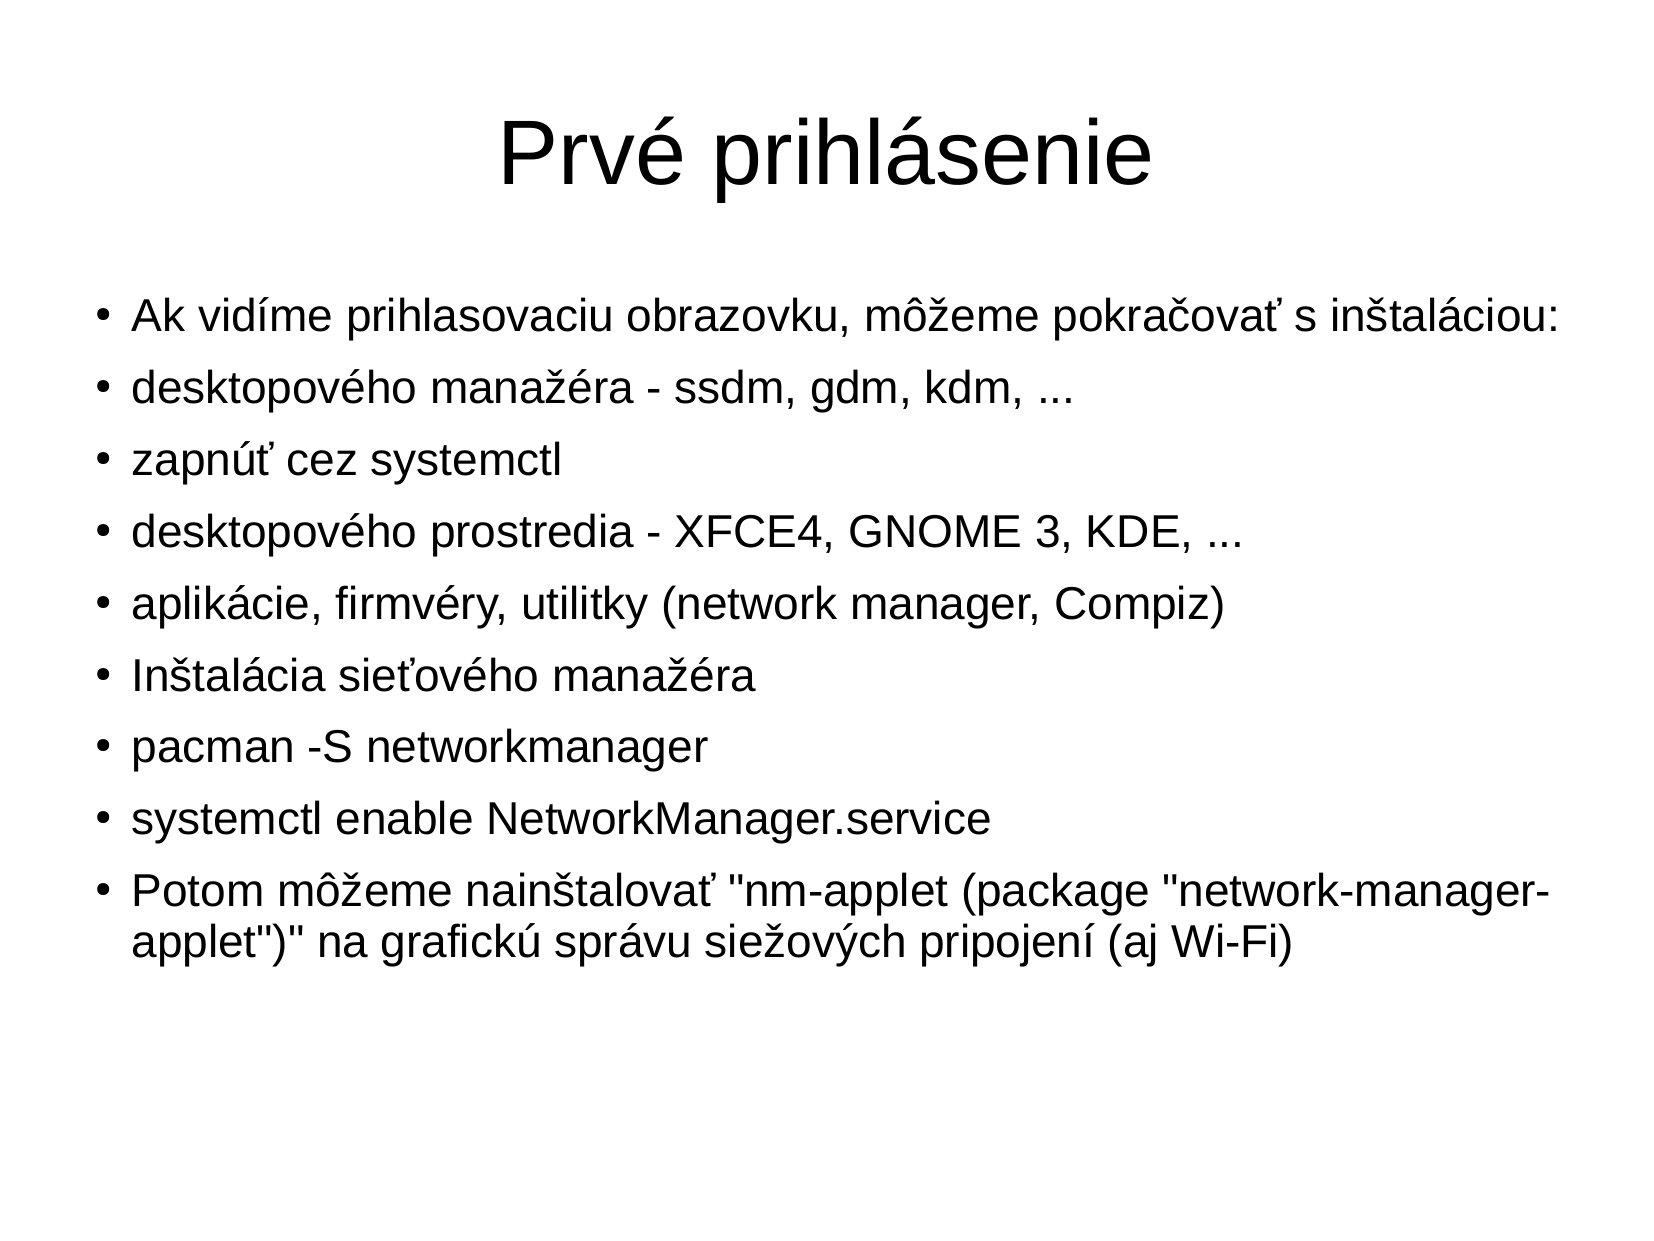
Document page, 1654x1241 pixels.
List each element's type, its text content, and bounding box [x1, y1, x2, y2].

list Ak vidíme prihlasovaciu obrazovku, môžeme pokračovať s inštaláciou: desktopového manažéra - ssdm, gdm, kdm, ... zapnúť cez systemctl desktopového prostredia - XFCE4, GNOME 3, KDE, ... aplikácie, firmvéry, utilitky (network manager, Compiz) Inštalácia sieťového manažéra pacman -S networkmanager systemctl enable NetworkManager.service Potom môžeme nainštalovať "nm-applet (package "network-manager-applet")" na grafickú správu siežových pripojení (aj Wi-Fi) [82, 290, 1571, 1010]
title Prvé prihlásenie [82, 49, 1571, 257]
